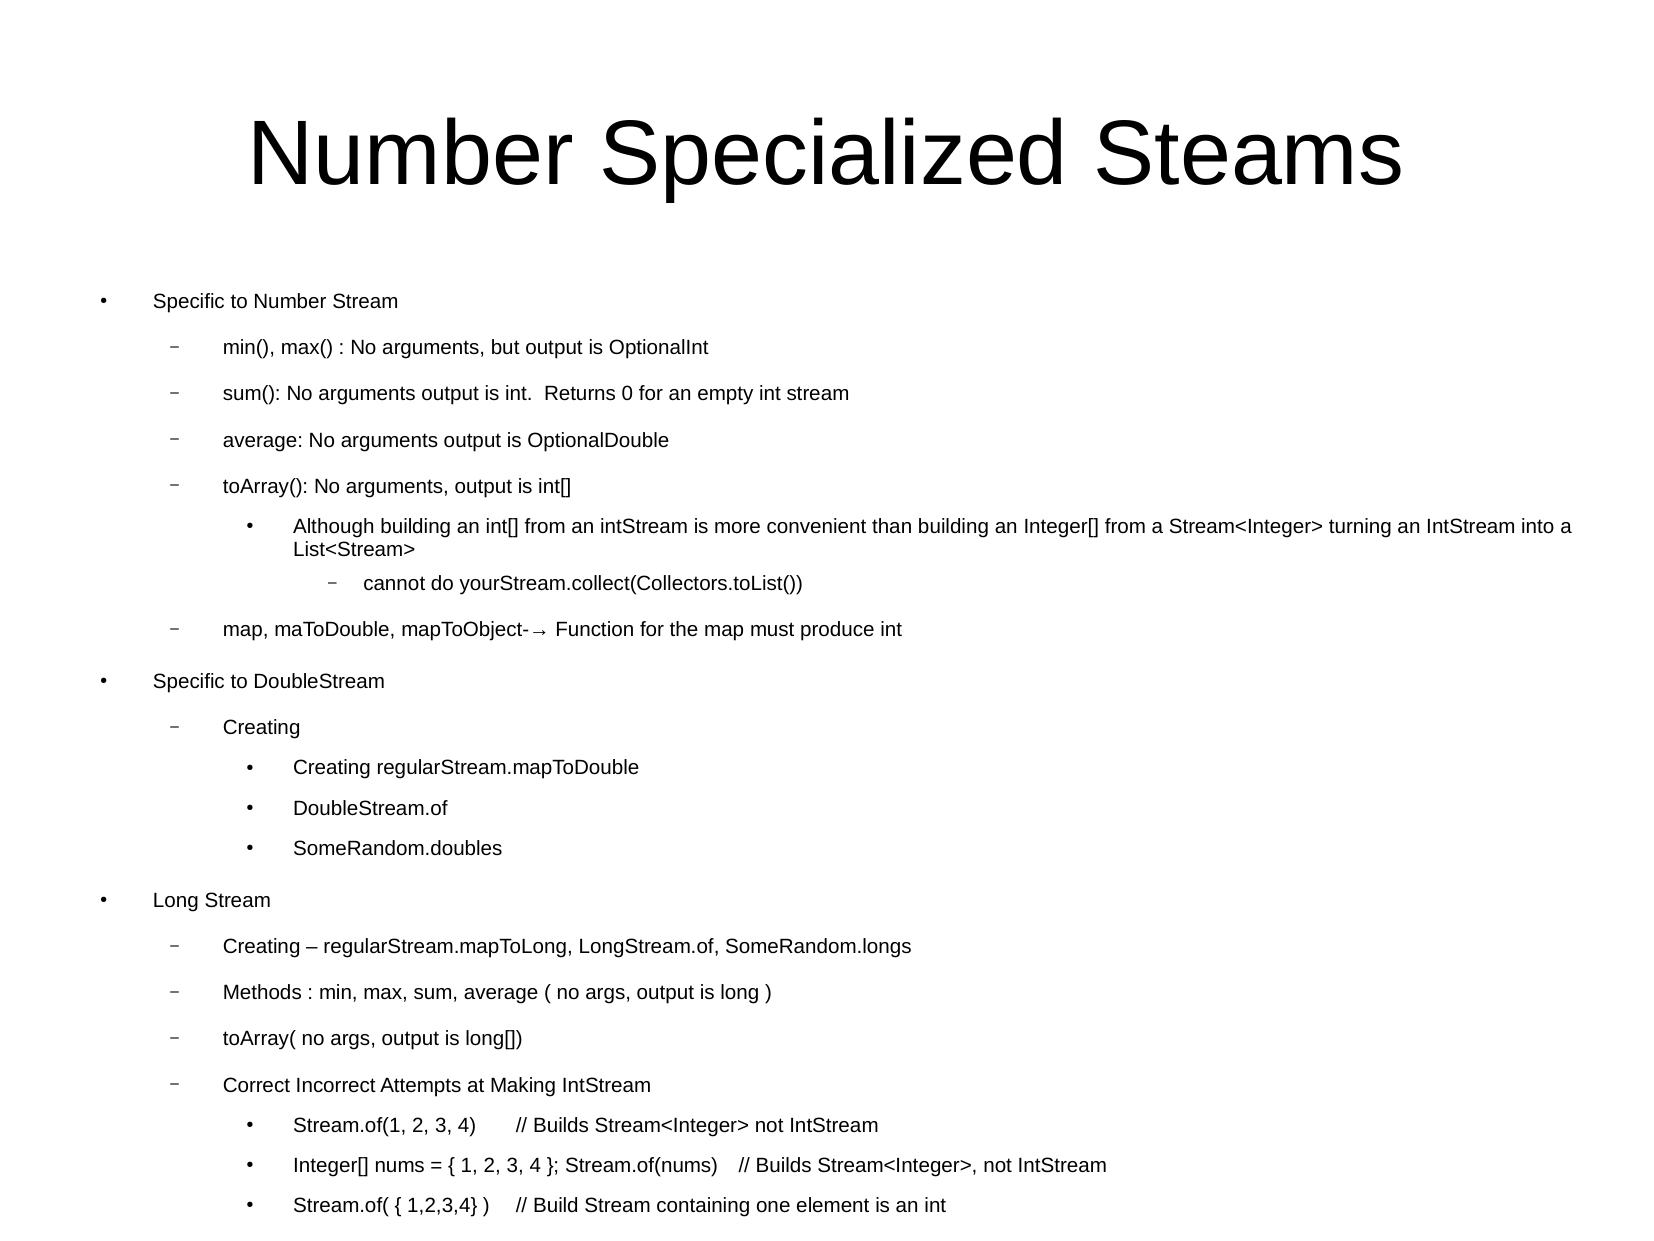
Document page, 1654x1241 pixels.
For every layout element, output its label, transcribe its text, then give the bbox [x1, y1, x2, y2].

title Number Specialized Steams [82, 49, 1571, 257]
list Specific to Number Stream min(), max() : No arguments, but output is OptionalInt sum(): No arguments output is int. Returns 0 for an empty int stream average: No arguments output is OptionalDouble toArray(): No arguments, output is int[] Although building an int[] from an intStream is more convenient than building an Integer[] from a Stream<Integer> turning an IntStream into a List<Stream> cannot do yourStream.collect(Collectors.toList()) map, maToDouble, mapToObject-→ Function for the map must produce int Specific to DoubleStream Creating Creating regularStream.mapToDouble DoubleStream.of SomeRandom.doubles Long Stream Creating – regularStream.mapToLong, LongStream.of, SomeRandom.longs Methods : min, max, sum, average ( no args, output is long ) toArray( no args, output is long[]) Correct Incorrect Attempts at Making IntStream Stream.of(1, 2, 3, 4) // Builds Stream<Integer> not IntStream Integer[] nums = { 1, 2, 3, 4 }; Stream.of(nums) // Builds Stream<Integer>, not IntStream Stream.of( { 1,2,3,4} ) // Build Stream containing one element is an int [82, 290, 1636, 1220]
